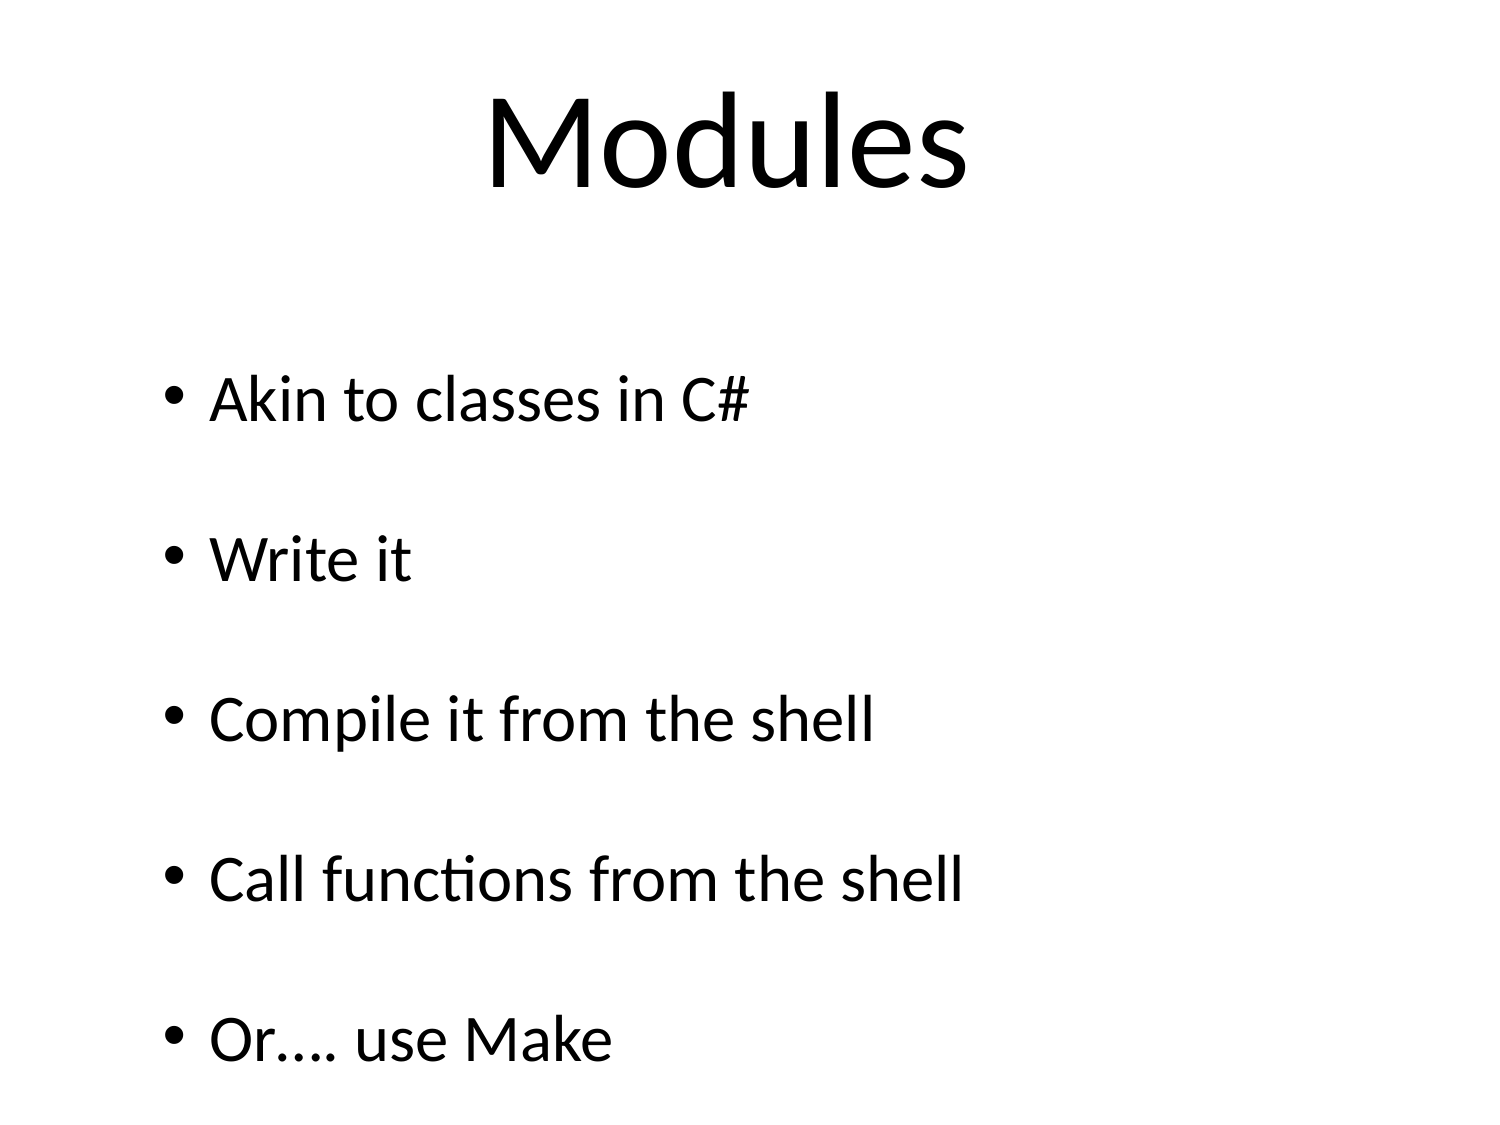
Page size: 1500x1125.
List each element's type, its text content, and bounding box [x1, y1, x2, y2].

text_box Akin to classes in C# Write it Compile it from the shell Call functions from the shell Or…. use Make [147, 267, 1388, 1091]
text_box Modules [242, 42, 1211, 225]
